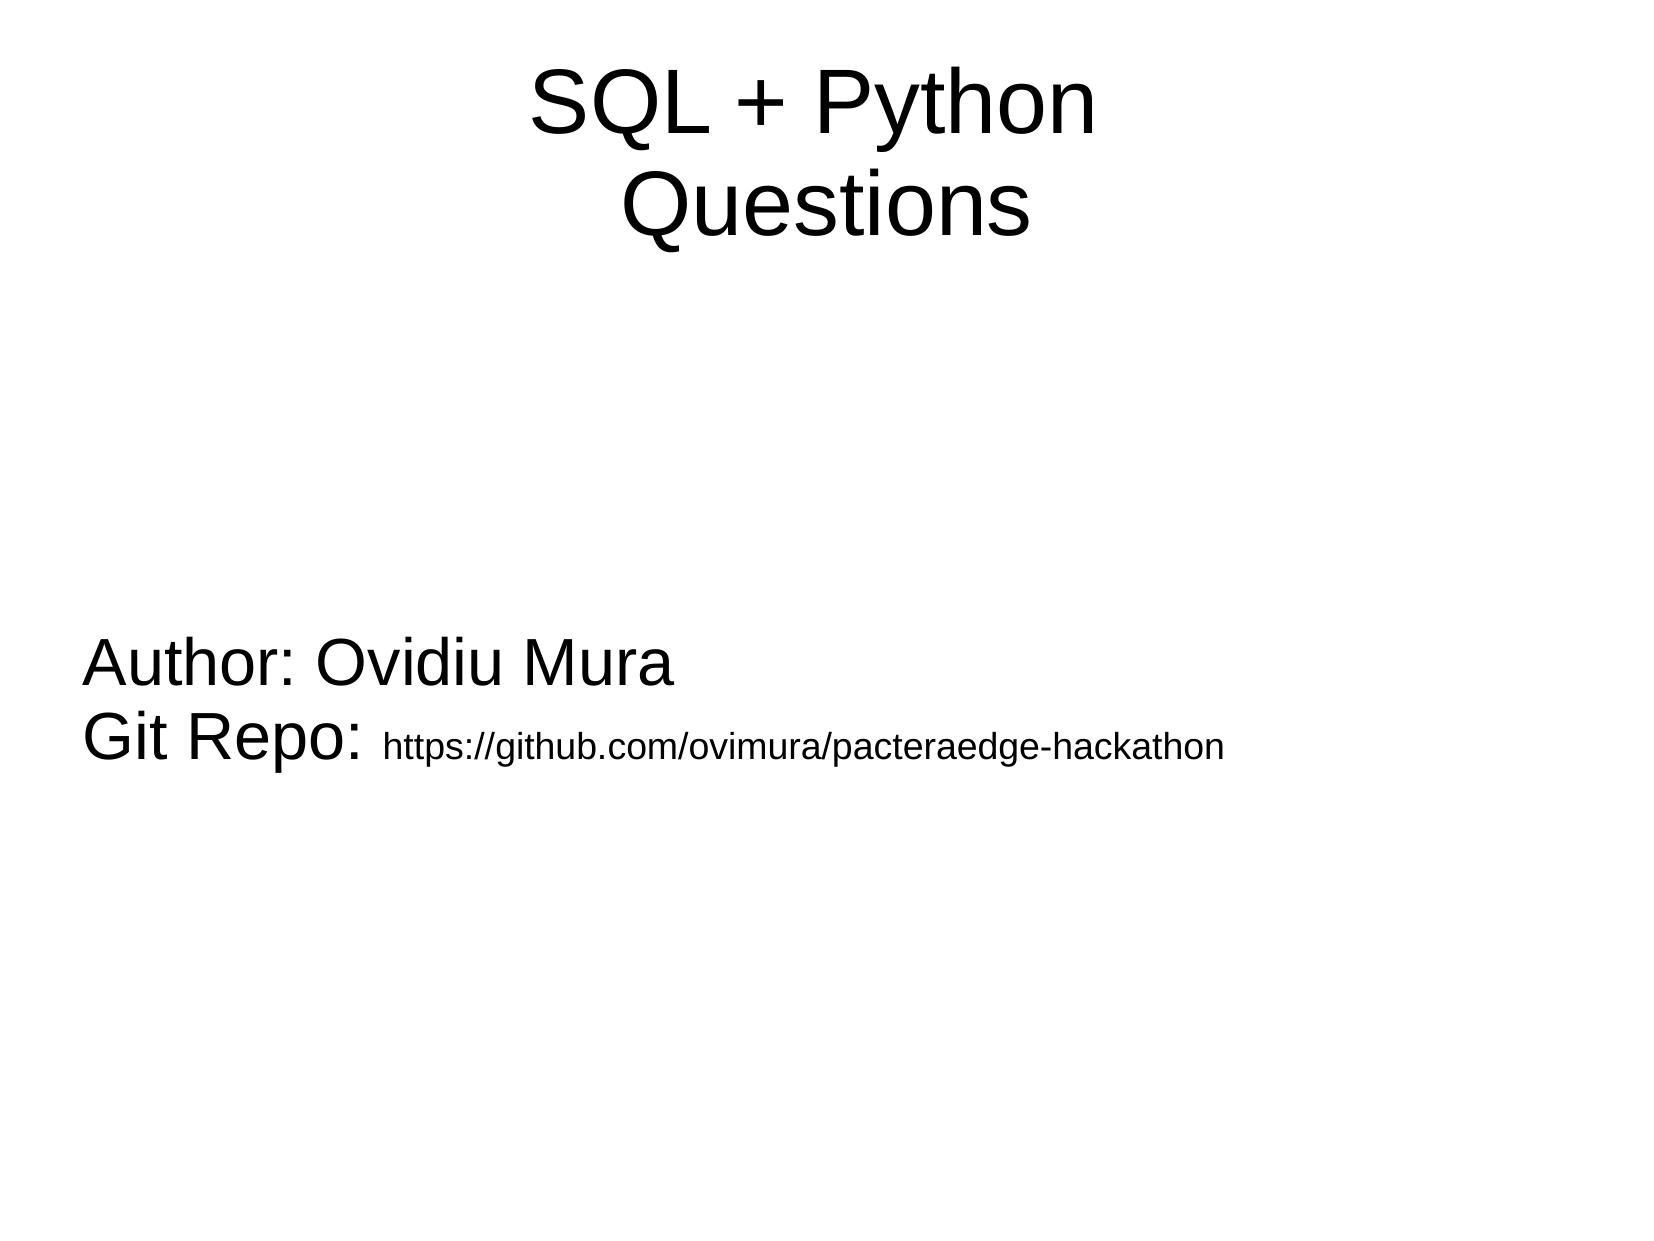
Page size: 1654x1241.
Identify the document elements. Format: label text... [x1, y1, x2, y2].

title SQL + Python Questions [82, 49, 1571, 257]
subtitle Author: Ovidiu Mura Git Repo: https://github.com/ovimura/pacteraedge-hackathon [82, 290, 1571, 1109]
